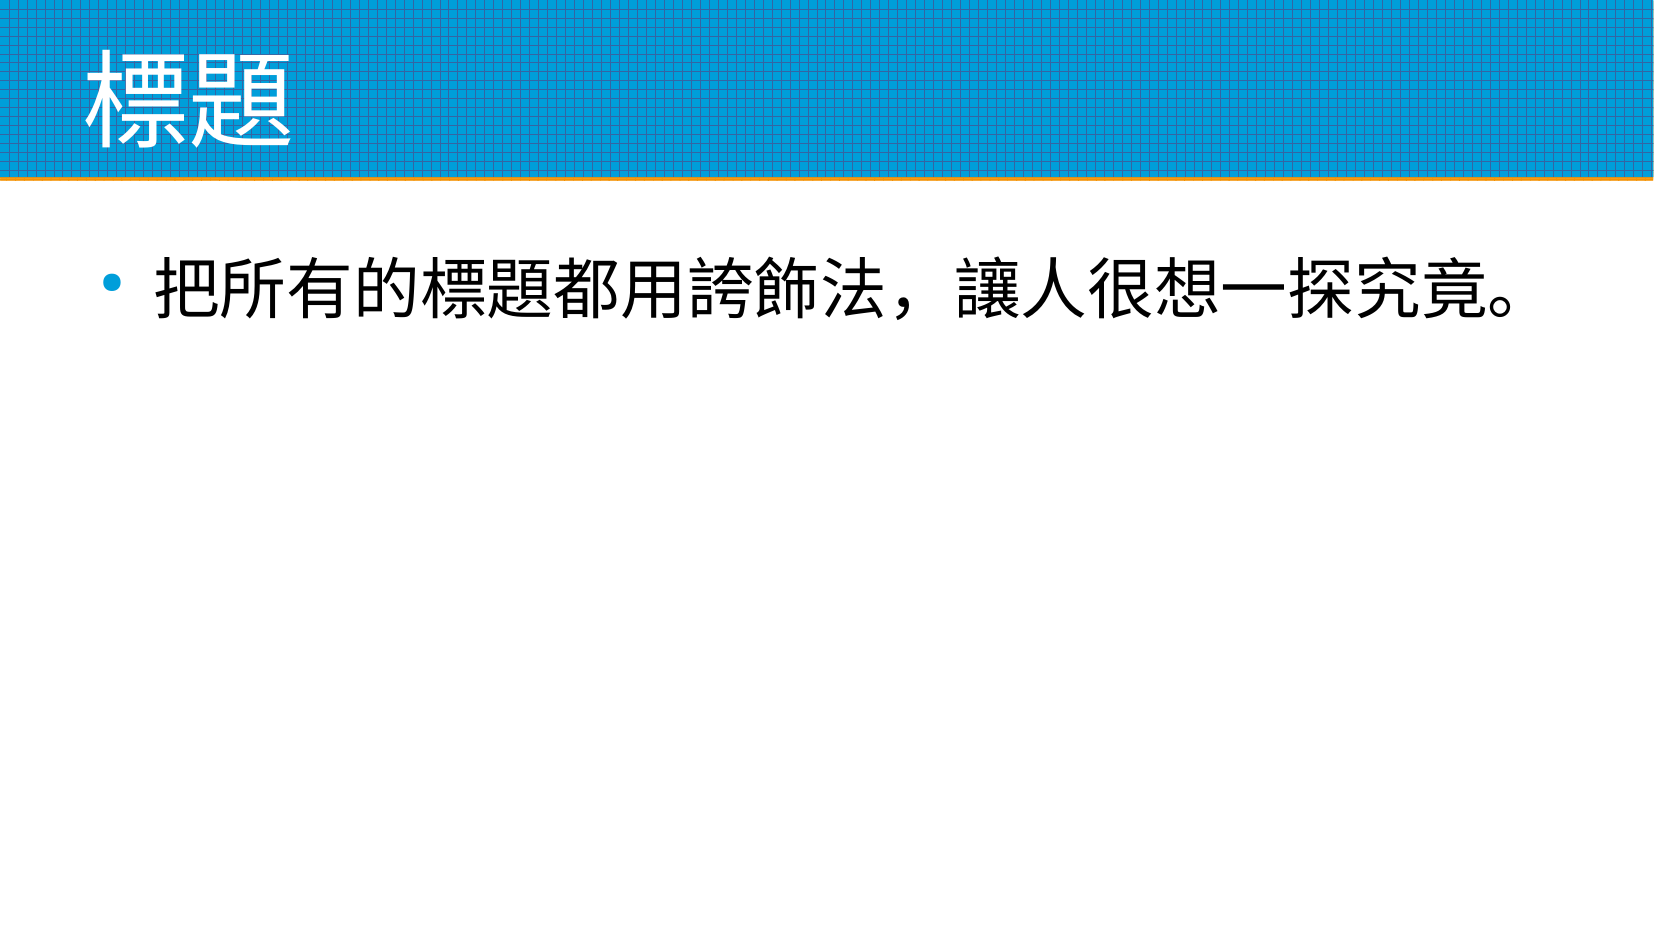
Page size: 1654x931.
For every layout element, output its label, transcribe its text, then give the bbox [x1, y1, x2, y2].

list 把所有的標題都用誇飾法，讓人很想一探究竟。 [82, 236, 1563, 811]
title 標題 [82, 14, 1571, 171]
